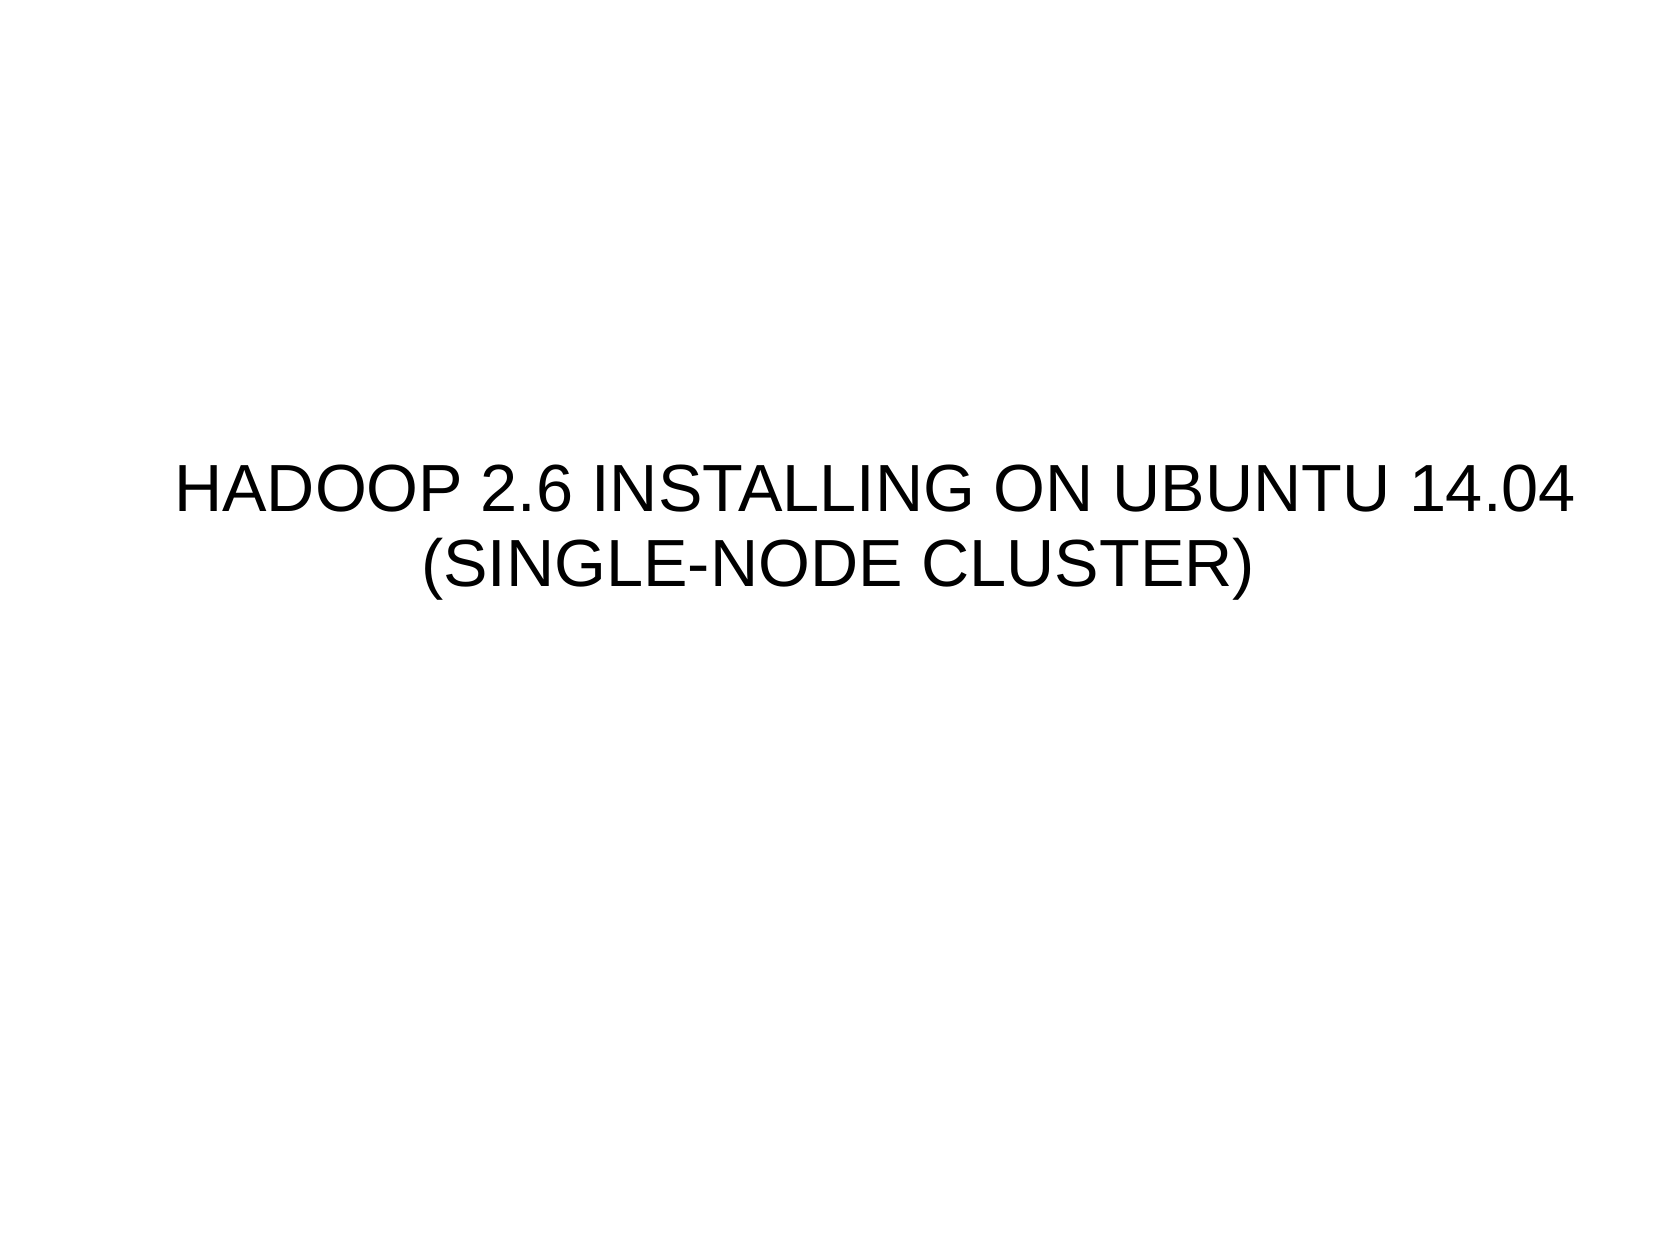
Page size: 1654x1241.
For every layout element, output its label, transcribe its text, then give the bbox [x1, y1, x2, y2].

subtitle HADOOP 2.6 INSTALLING ON UBUNTU 14.04 (SINGLE-NODE CLUSTER) [94, 166, 1583, 886]
